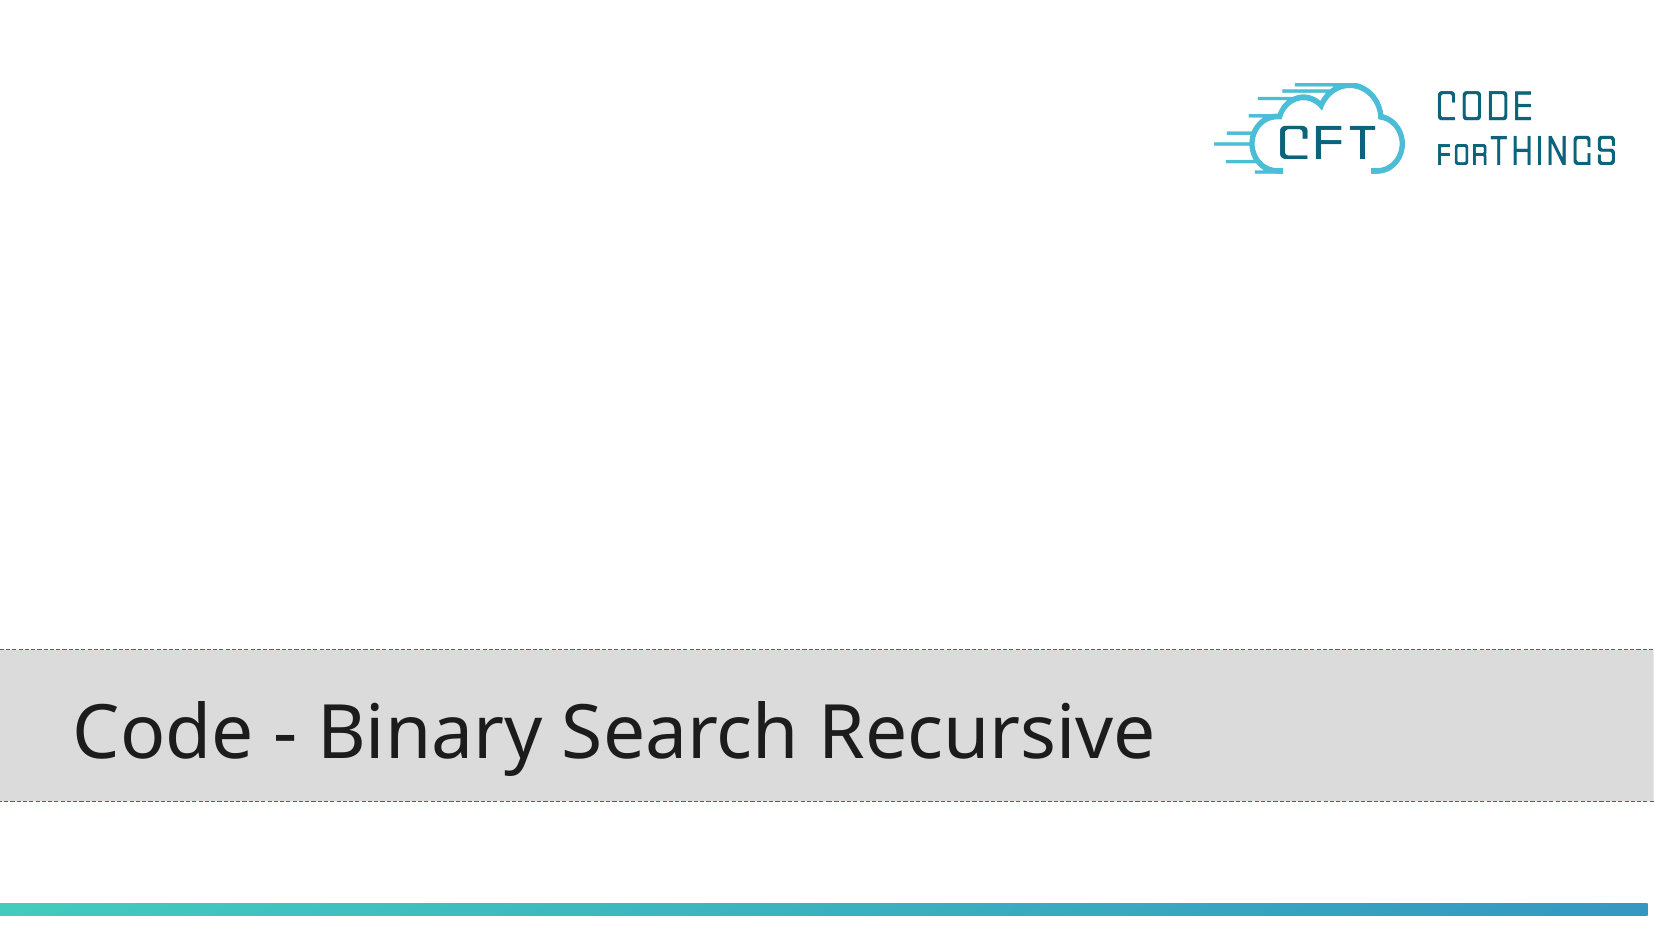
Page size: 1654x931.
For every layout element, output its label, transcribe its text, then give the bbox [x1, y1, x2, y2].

picture [1214, 83, 1615, 174]
title Code - Binary Search Recursive [53, 651, 1542, 807]
